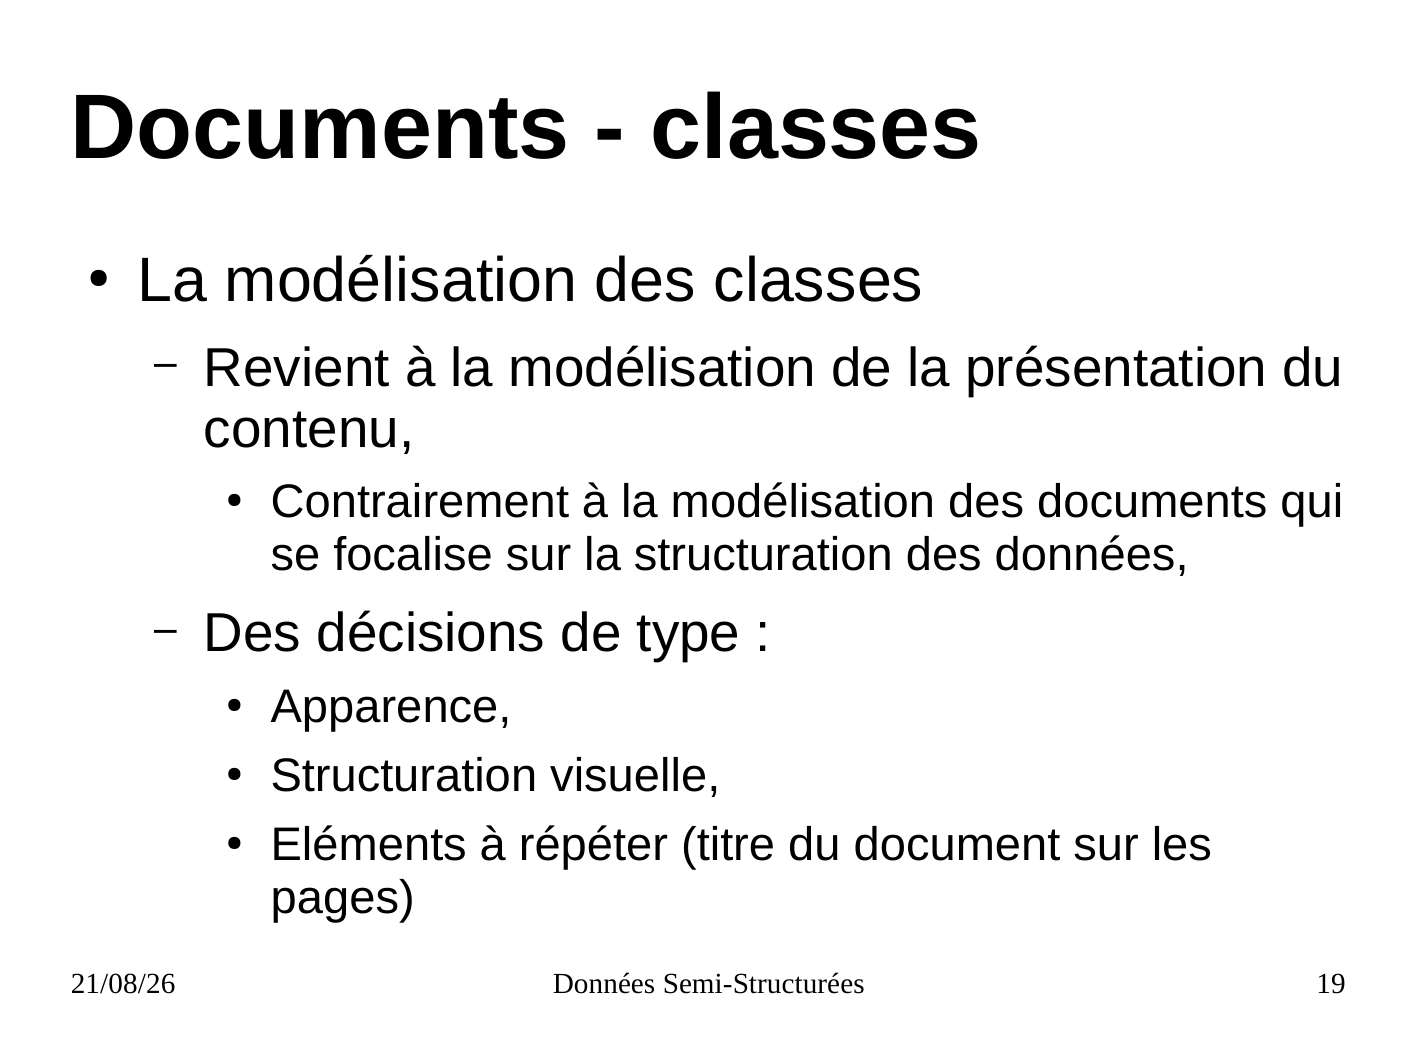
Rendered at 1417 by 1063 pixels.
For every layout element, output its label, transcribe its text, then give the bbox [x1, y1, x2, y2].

list La modélisation des classes Revient à la modélisation de la présentation du contenu, Contrairement à la modélisation des documents qui se focalise sur la structuration des données, Des décisions de type : Apparence, Structuration visuelle, Eléments à répéter (titre du document sur les pages) [70, 244, 1346, 925]
title Documents - classes [70, 42, 1346, 212]
